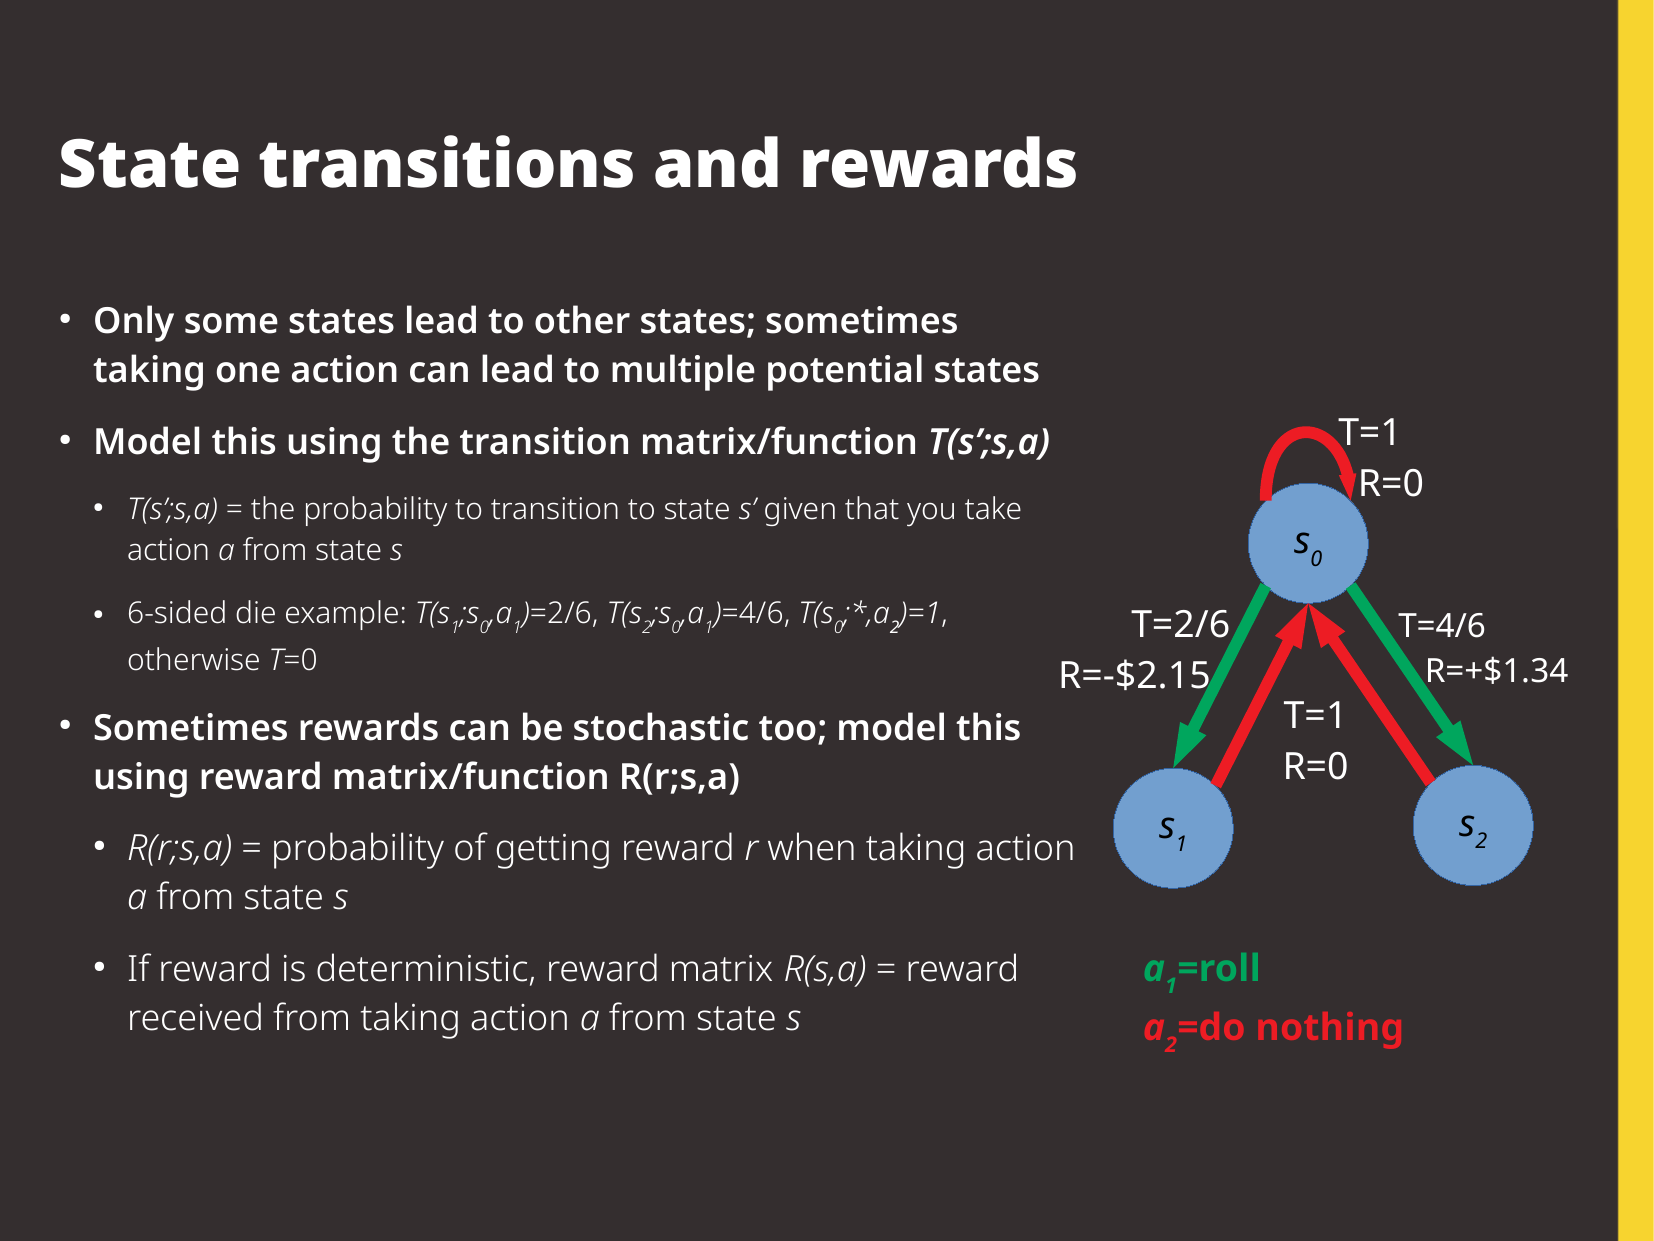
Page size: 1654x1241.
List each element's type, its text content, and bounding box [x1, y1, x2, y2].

title State transitions and rewards [59, 59, 1595, 207]
list Only some states lead to other states; sometimes taking one action can lead to multiple potential states Model this using the transition matrix/function T(s’;s,a) T(s’;s,a) = the probability to transition to state s’ given that you take action a from state s 6-sided die example: T(s1;s0,a1)=2/6, T(s2;s0,a1)=4/6, T(s0;*,a2)=1, otherwise T=0 Sometimes rewards can be stochastic too; model this using reward matrix/function R(r;s,a) R(r;s,a) = probability of getting reward r when taking action a from state s If reward is deterministic, reward matrix R(s,a) = reward received from taking action a from state s [59, 295, 1081, 1111]
text_box T=1 R=0 [1248, 681, 1384, 788]
text_box T=4/6 R=+$1.34 [1383, 594, 1630, 741]
text_box s1 [1113, 768, 1234, 889]
text_box a1=roll a2=do nothing [1128, 934, 1549, 1058]
text_box T=2/6 R=-$2.15 [977, 590, 1246, 736]
text_box T=1 R=0 [1323, 397, 1459, 505]
picture [0, 0, 1654, 1241]
text_box s0 [1248, 483, 1369, 604]
text_box s2 [1413, 765, 1534, 886]
